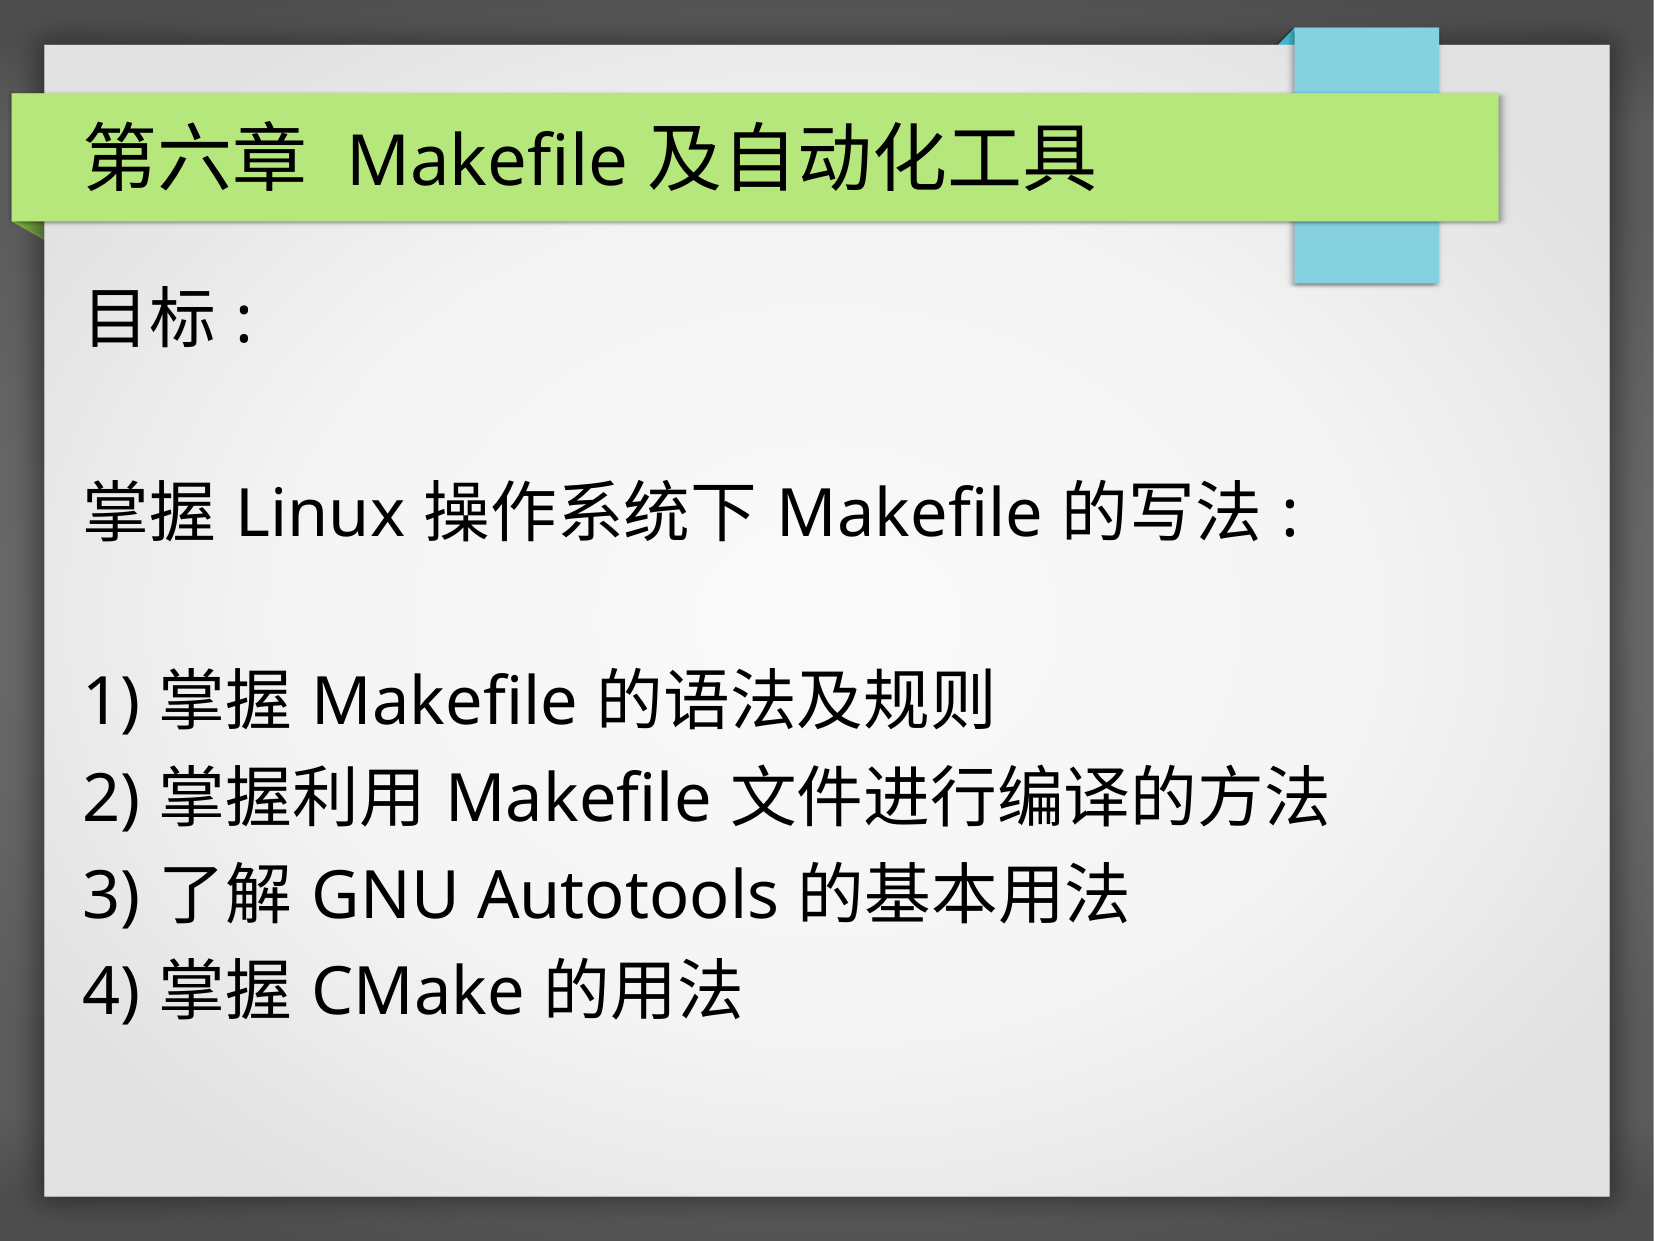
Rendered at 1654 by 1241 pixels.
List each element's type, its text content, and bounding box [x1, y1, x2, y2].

subtitle 目标: 掌握Linux操作系统下Makefile的写法: 1)掌握Makefile的语法及规则 2)掌握利用Makefile文件进行编译的方法 3)了解GNU Autotools的基本用法 4)掌握CMake的用法 [82, 290, 1571, 1010]
picture [0, 0, 1654, 1241]
title 第六章 Makefile及自动化工具 [82, 49, 1571, 257]
